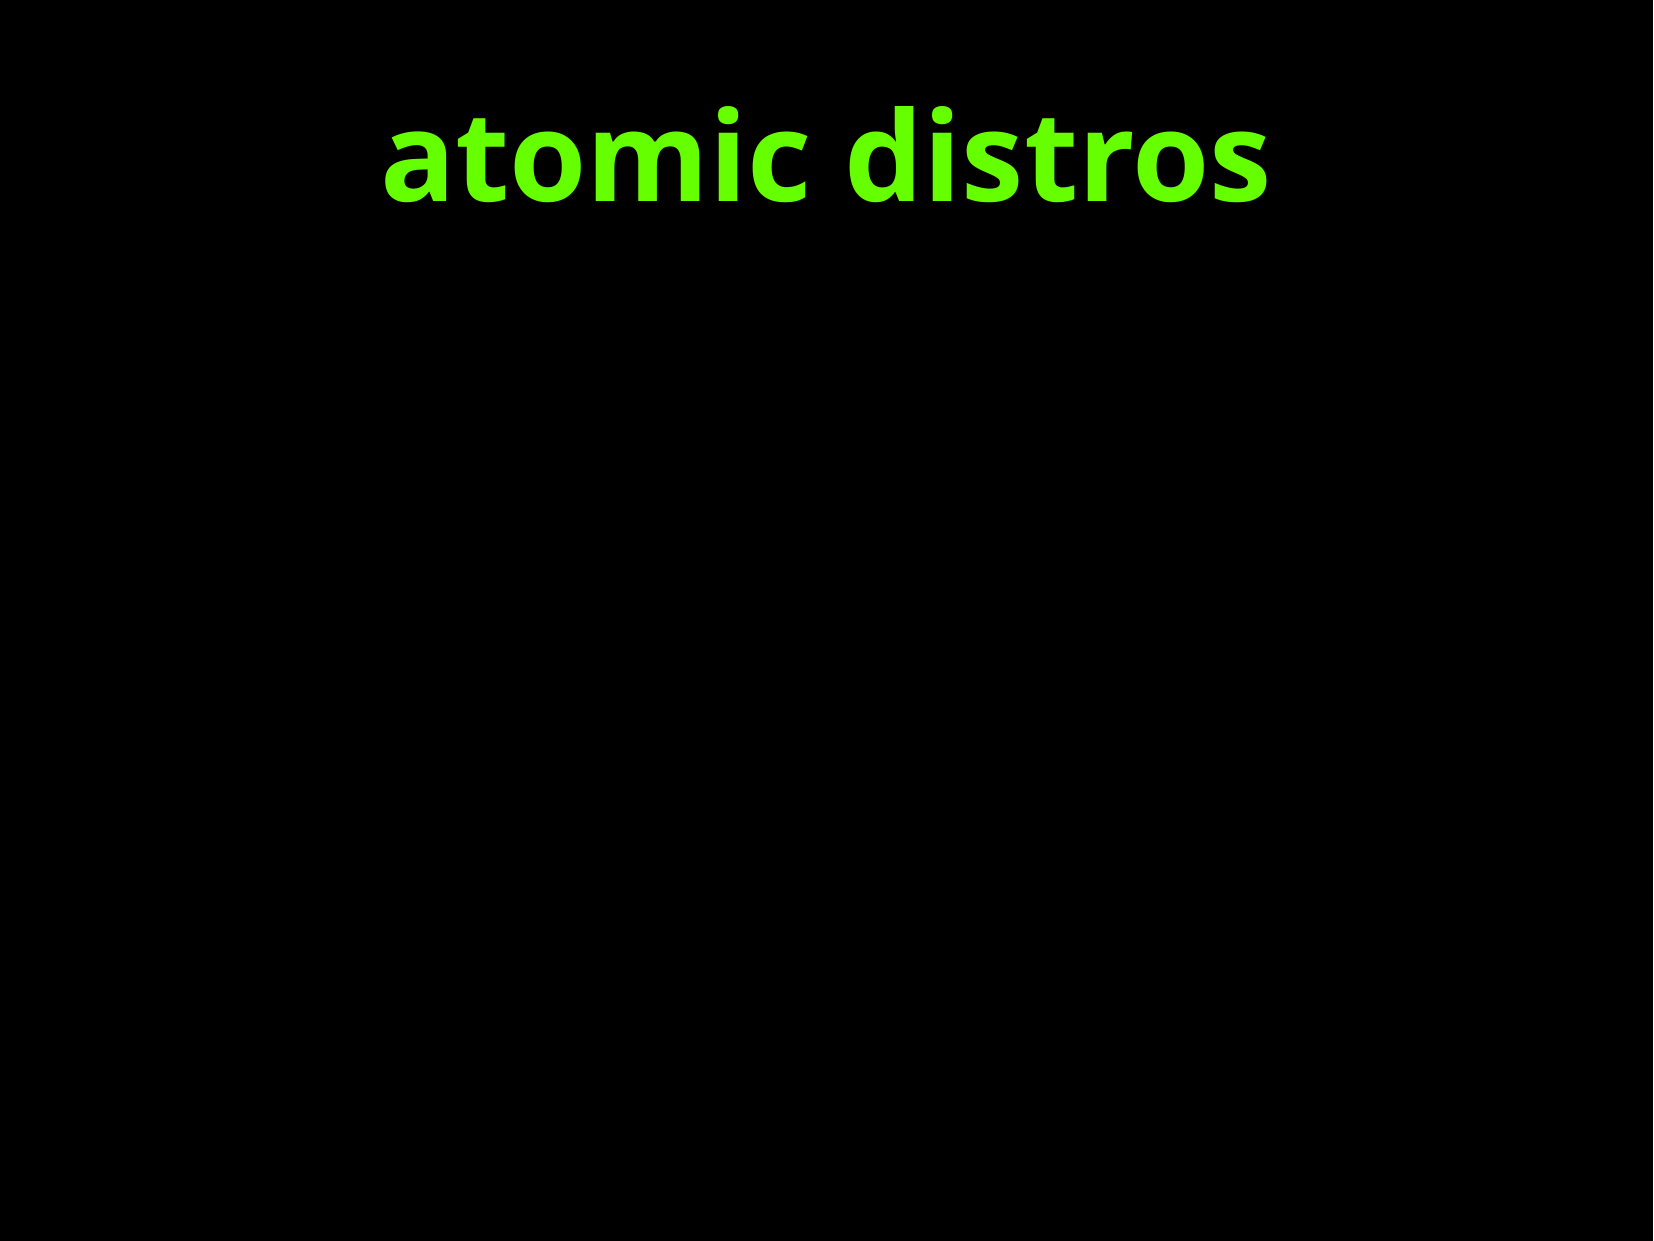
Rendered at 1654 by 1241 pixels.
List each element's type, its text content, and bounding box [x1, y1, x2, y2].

title atomic distros [82, 49, 1571, 257]
